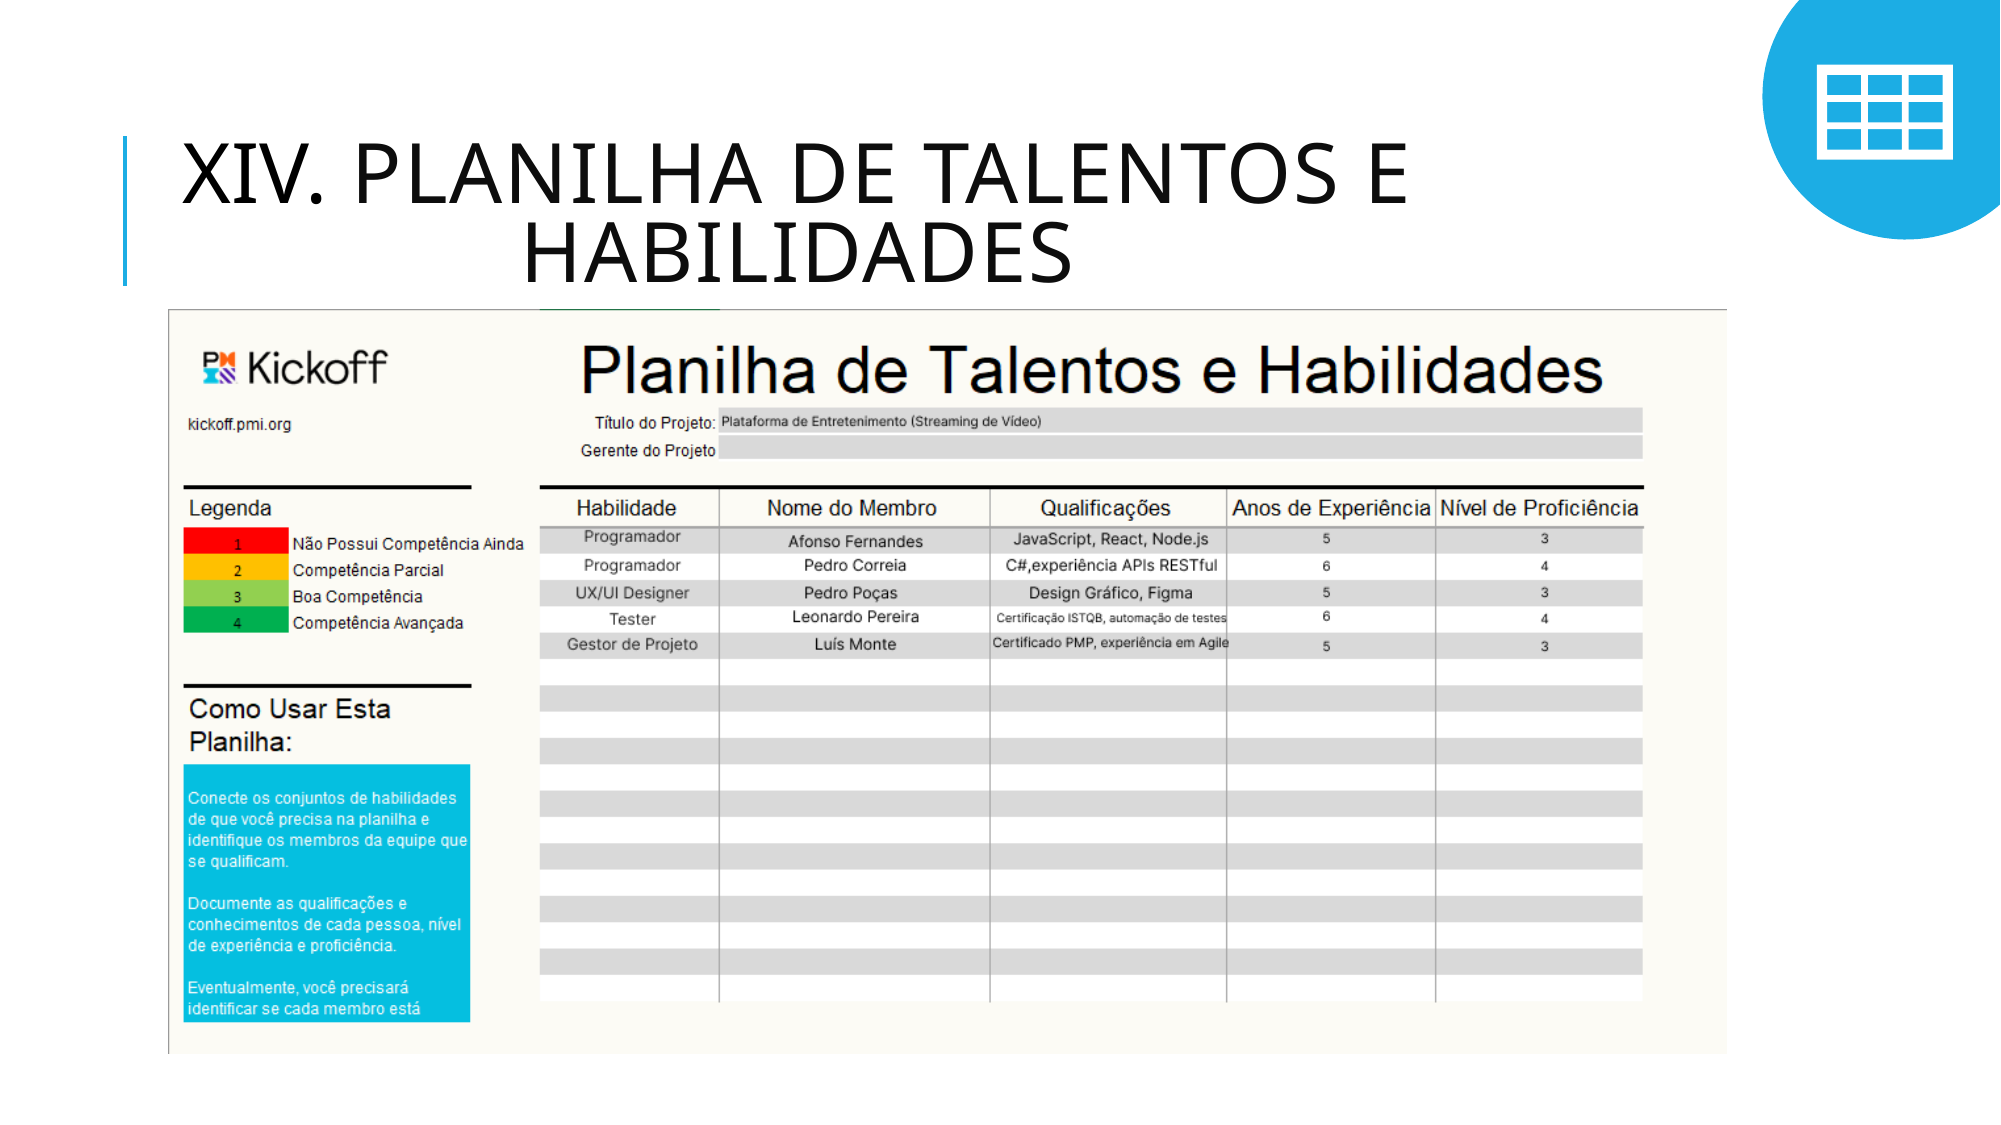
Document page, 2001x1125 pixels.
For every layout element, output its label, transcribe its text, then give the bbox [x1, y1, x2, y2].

picture [168, 309, 1727, 1054]
text_box [1762, 0, 2000, 240]
title Planilha de Talentos E Habilidades [168, 96, 1763, 343]
